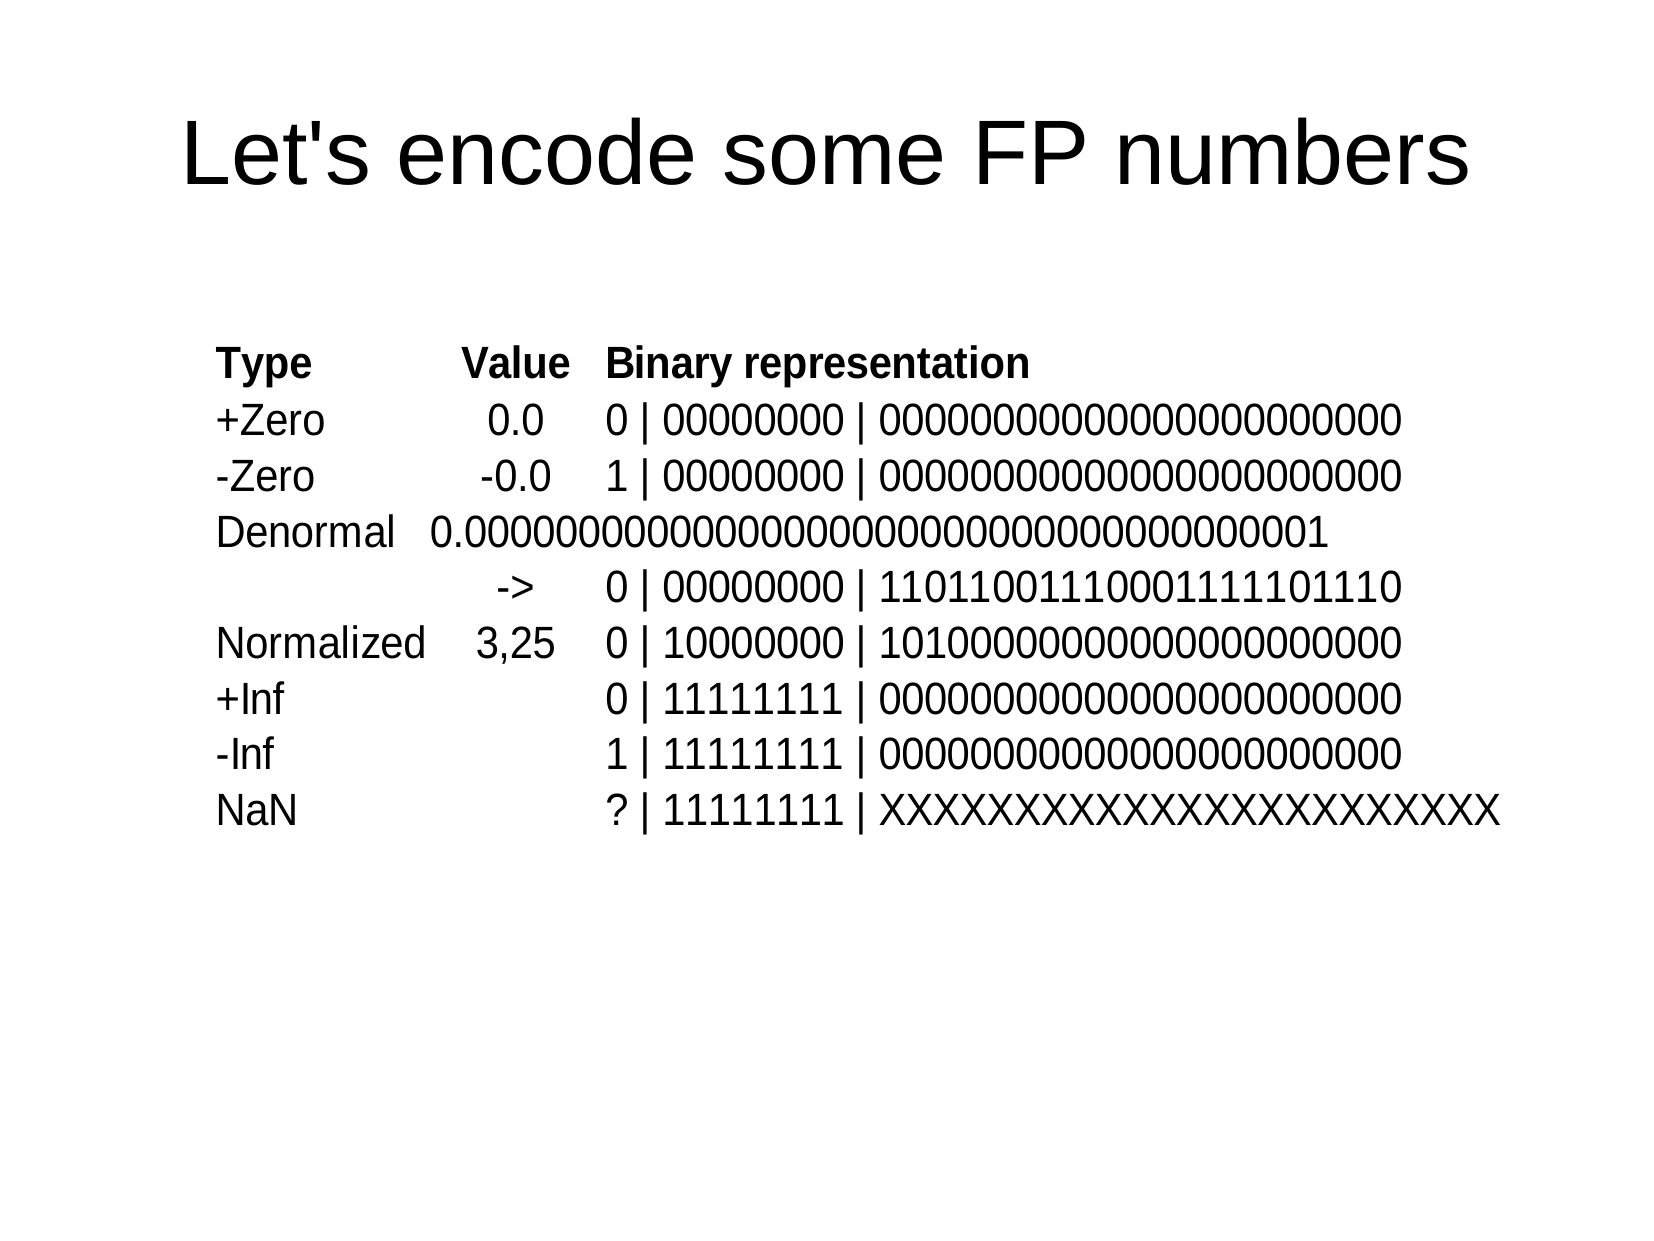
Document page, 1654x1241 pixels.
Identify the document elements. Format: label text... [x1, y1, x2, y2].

chart [213, 335, 1576, 997]
title Let's encode some FP numbers [82, 49, 1571, 257]
